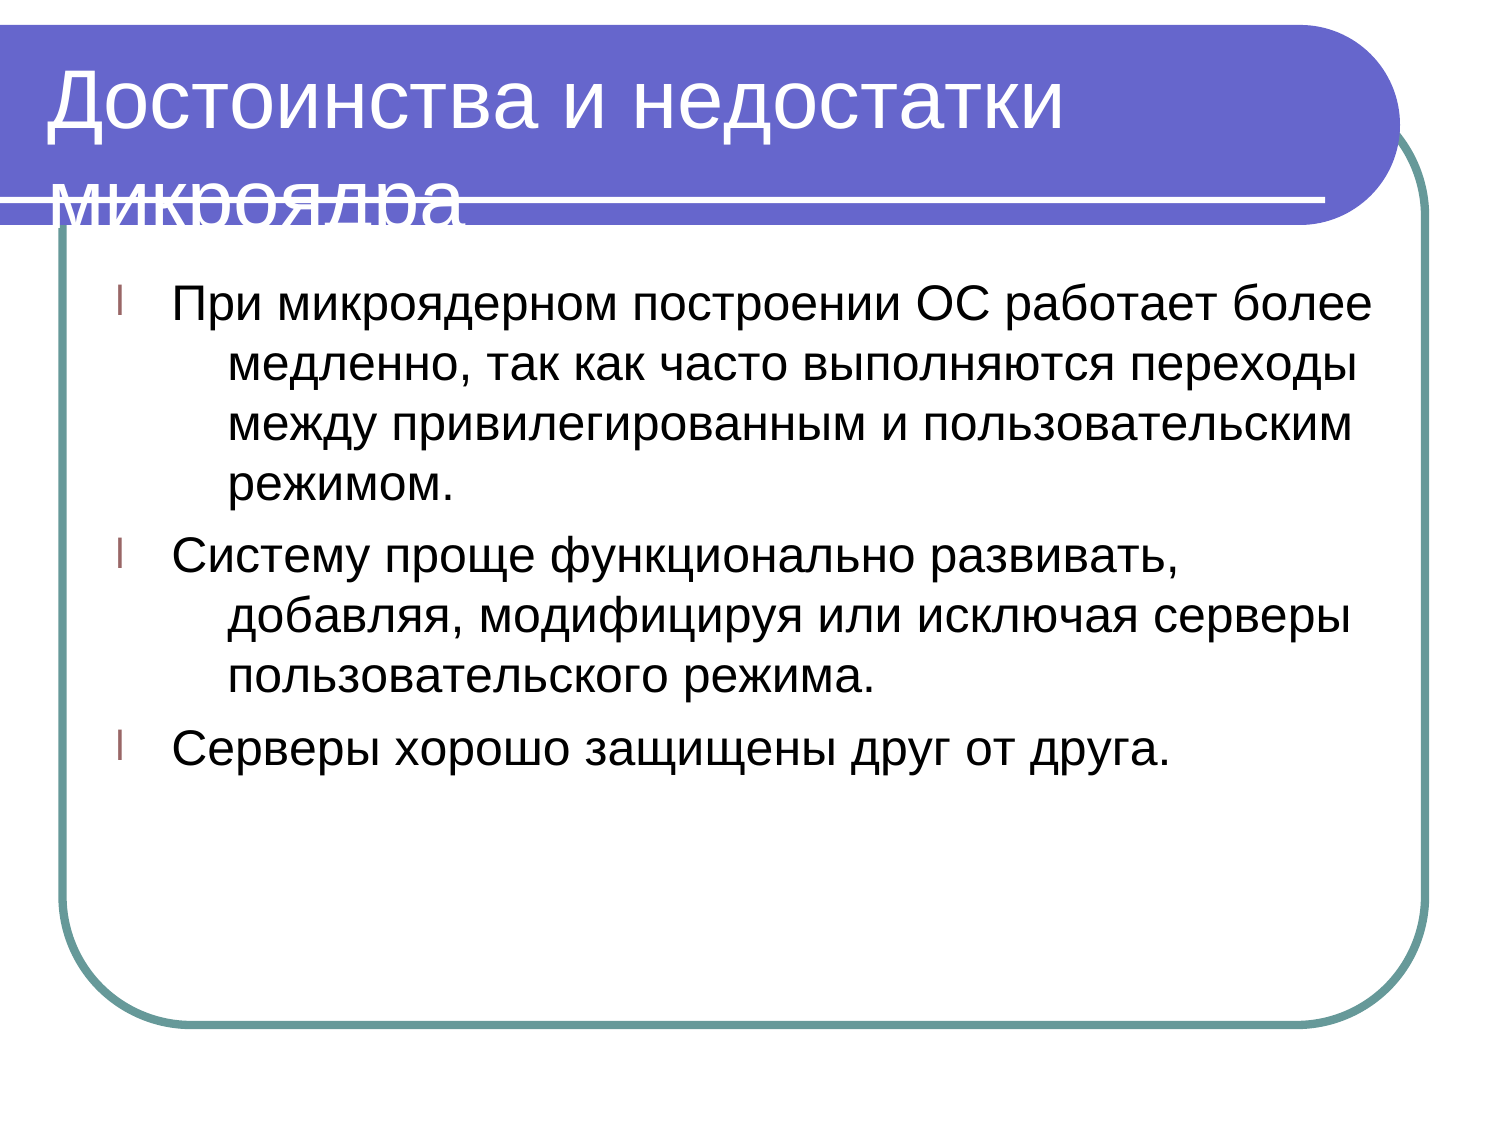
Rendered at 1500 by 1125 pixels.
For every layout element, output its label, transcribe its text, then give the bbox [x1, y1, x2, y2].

list При микроядерном построении ОС работает более медленно, так как часто выполняются переходы между привилегированным и пользовательским режимом. Систему проще функционально развивать, добавляя, модифицируя или исключая серверы пользовательского режима. Серверы хорошо защищены друг от друга. [99, 262, 1400, 988]
title Достоинства и недостатки микроядра [32, 37, 1347, 188]
